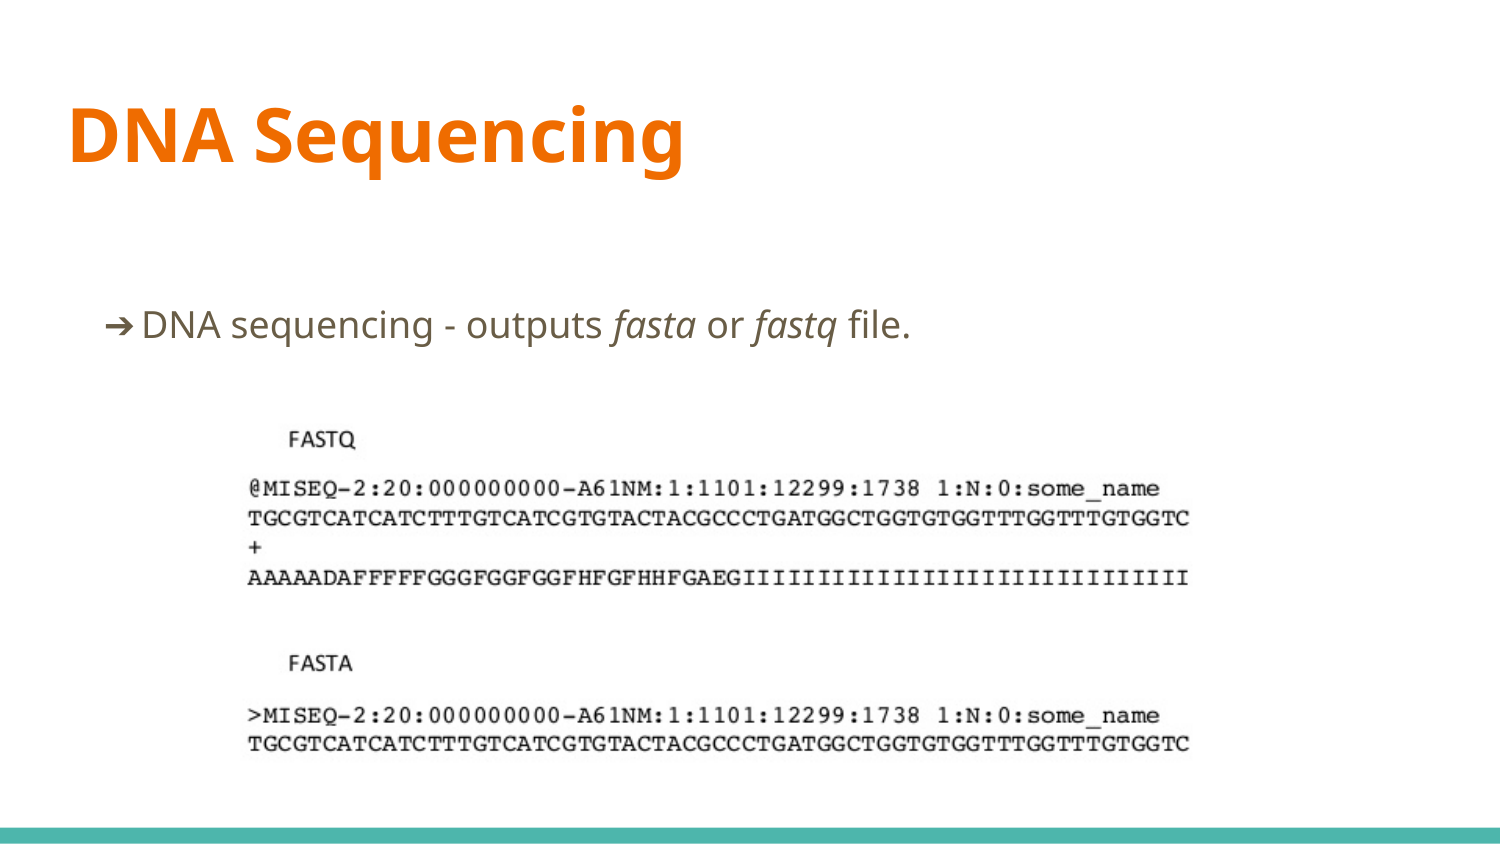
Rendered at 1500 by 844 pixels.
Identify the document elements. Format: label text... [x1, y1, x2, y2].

title DNA Sequencing [51, 72, 1449, 189]
picture [229, 412, 1227, 785]
list DNA sequencing - outputs fasta or fastq file. [51, 207, 1449, 750]
